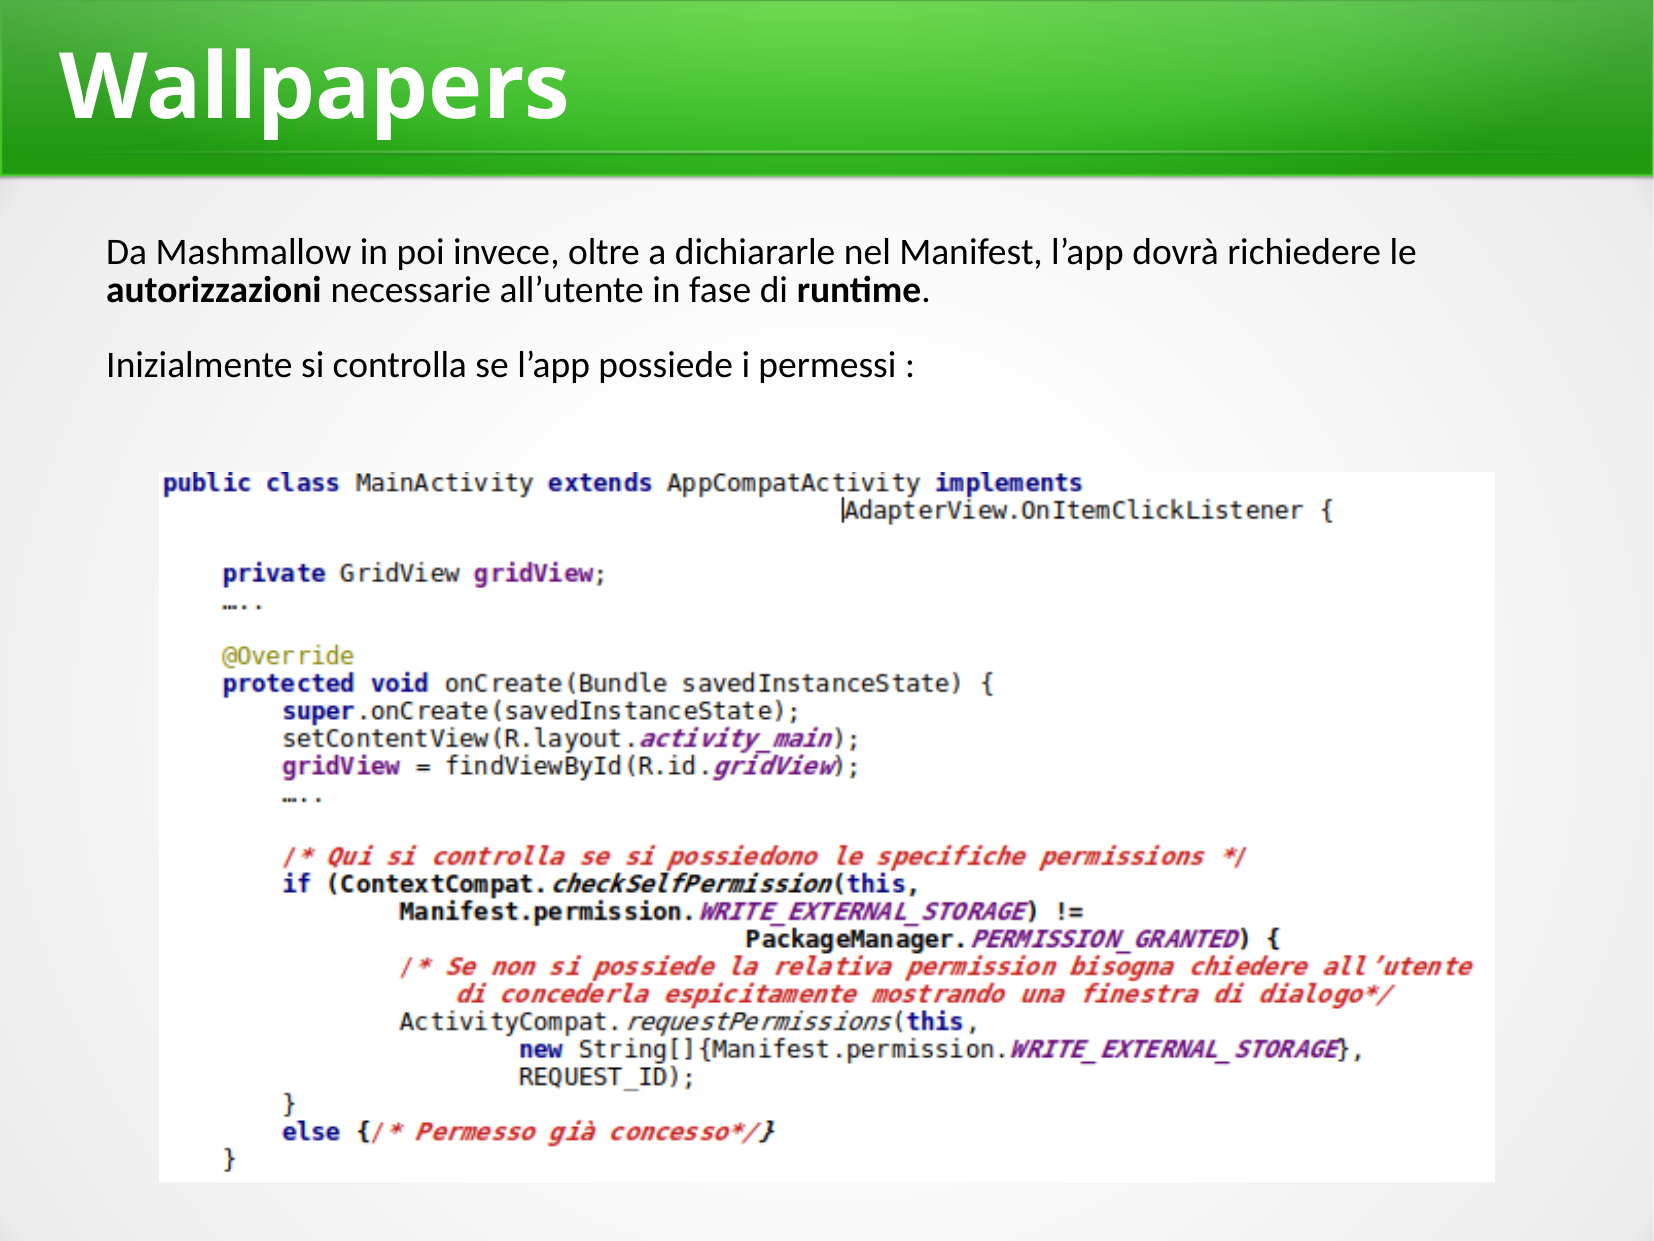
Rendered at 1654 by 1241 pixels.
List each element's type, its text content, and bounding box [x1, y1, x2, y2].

title Wallpapers [35, 11, 1489, 154]
subtitle Da Mashmallow in poi invece, oltre a dichiararle nel Manifest, l’app dovrà richiedere le autorizzazioni necessarie all’utente in fase di runtime. Inizialmente si controlla se l’app possiede i permessi : [106, 236, 1524, 498]
picture [0, 0, 1654, 1241]
